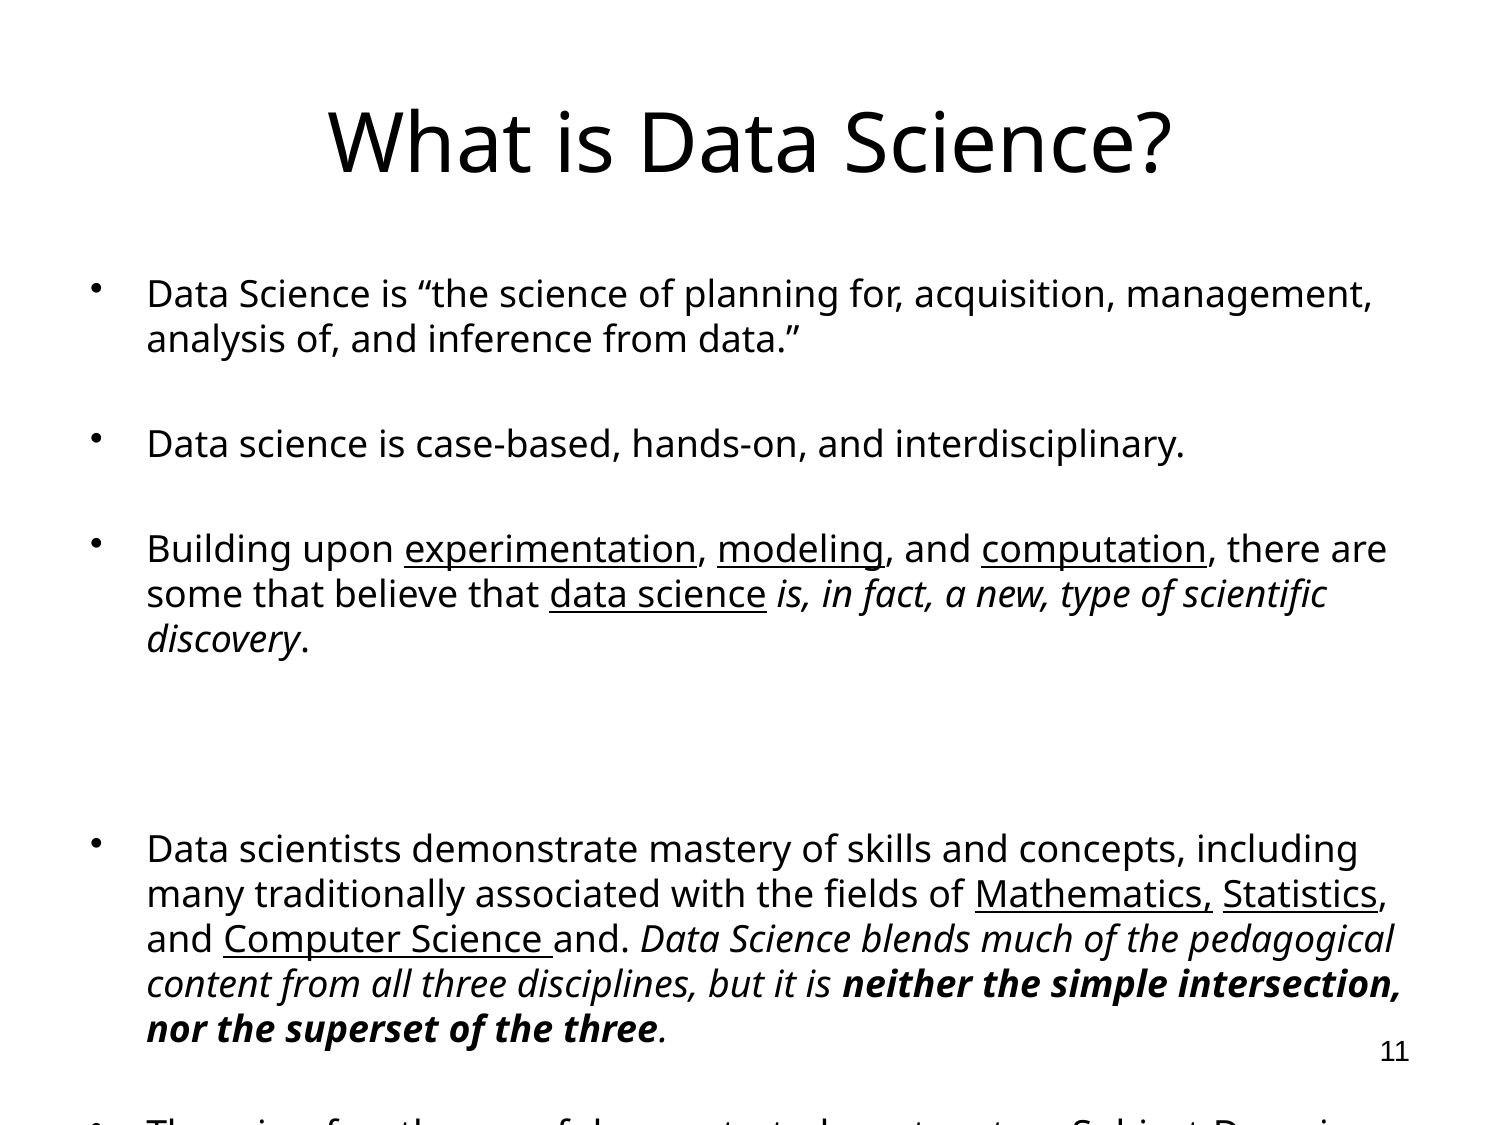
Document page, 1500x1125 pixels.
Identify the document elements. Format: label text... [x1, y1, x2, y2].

title What is Data Science? [75, 45, 1425, 233]
list Data Science is “the science of planning for, acquisition, management, analysis of, and inference from data.” Data science is case-based, hands-on, and interdisciplinary. Building upon experimentation, modeling, and computation, there are some that believe that data science is, in fact, a new, type of scientific discovery. Data scientists demonstrate mastery of skills and concepts, including many traditionally associated with the fields of Mathematics, Statistics, and Computer Science and. Data Science blends much of the pedagogical content from all three disciplines, but it is neither the simple intersection, nor the superset of the three. There is a fourth area of demonstrated mastery too: Subject-Domain expertise. [75, 262, 1425, 1005]
slide_number <number> [1074, 1024, 1425, 1103]
